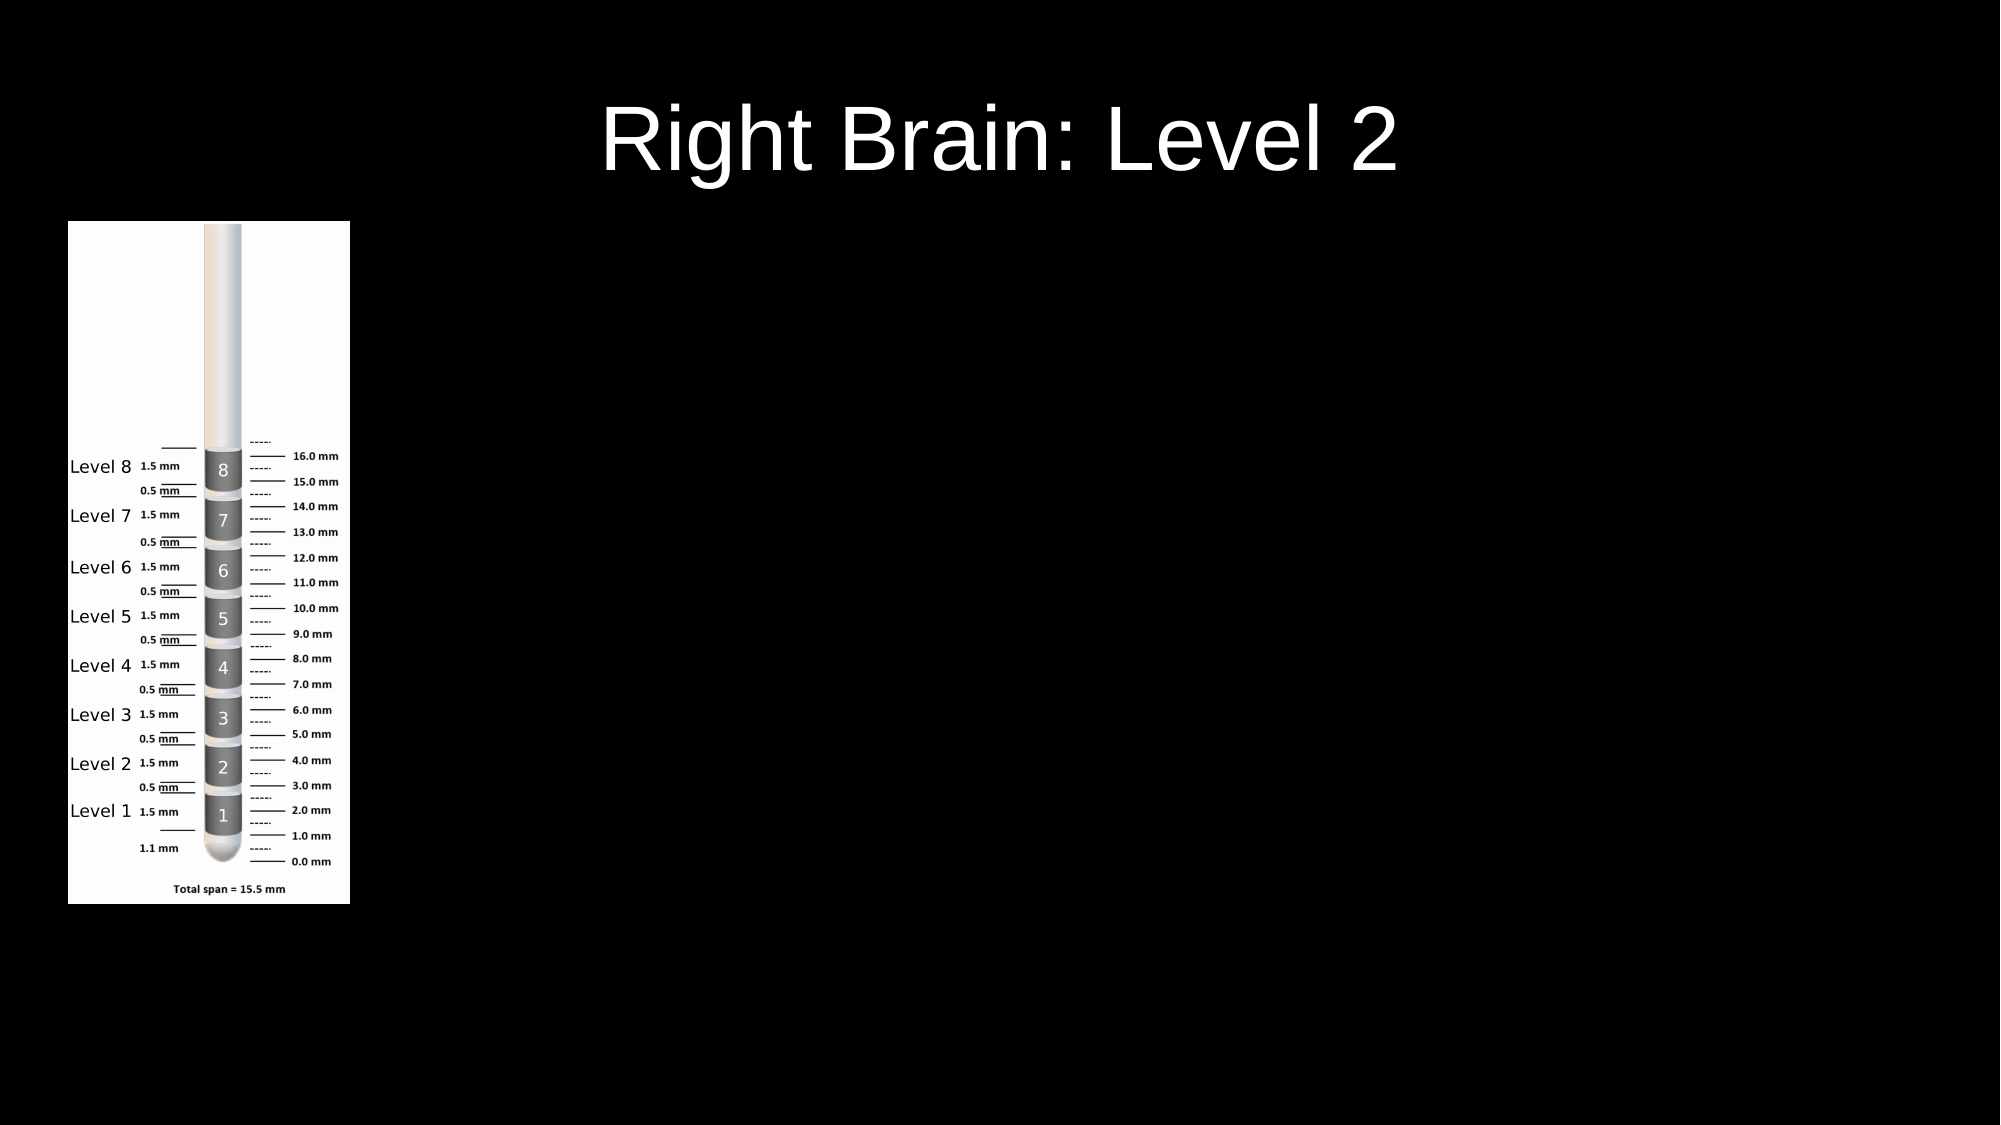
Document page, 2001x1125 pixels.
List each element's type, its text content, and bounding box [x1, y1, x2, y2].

title Right Brain: Level 2 [99, 44, 1900, 233]
picture [68, 221, 350, 904]
